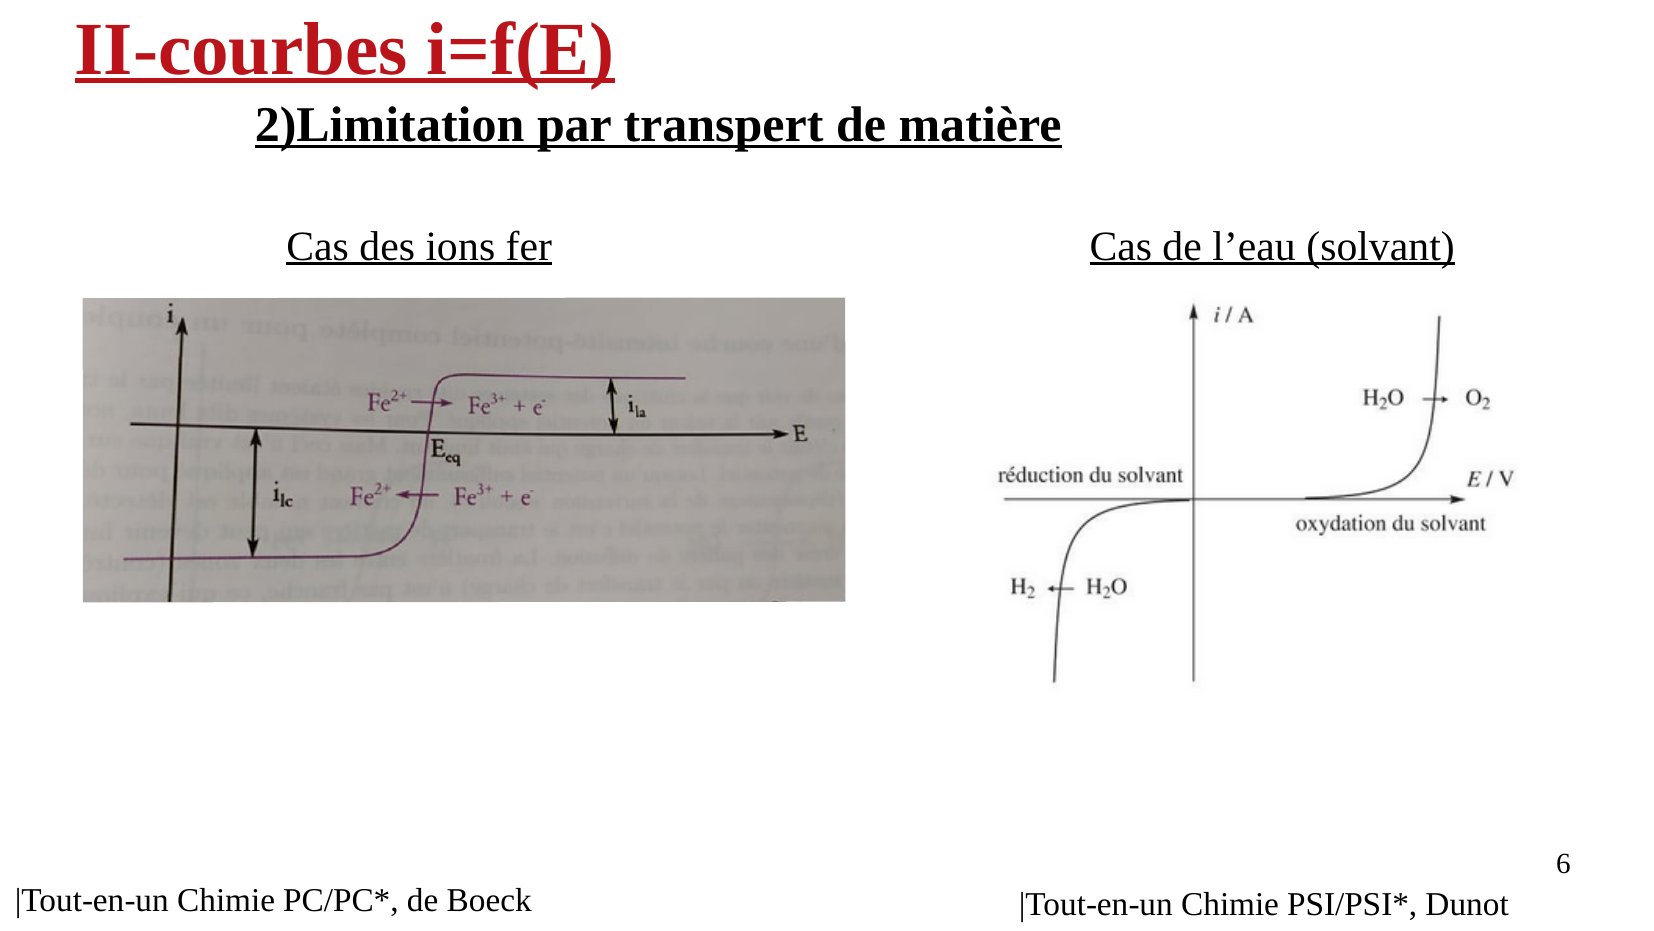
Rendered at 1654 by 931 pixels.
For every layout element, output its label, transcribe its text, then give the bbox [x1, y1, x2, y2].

text_box Cas de l’eau (solvant) [1074, 215, 1536, 315]
text_box Cas des ions fer [271, 215, 603, 277]
text_box |Tout-en-un Chimie PSI/PSI*, Dunot [1003, 878, 1560, 931]
text_box II-courbes i=f(E) [60, 0, 1571, 181]
text_box |Tout-en-un Chimie PC/PC*, de Boeck [0, 874, 556, 926]
picture [933, 290, 1598, 697]
text_box 2)Limitation par transpert de matière [240, 90, 1430, 216]
picture [82, 297, 846, 603]
